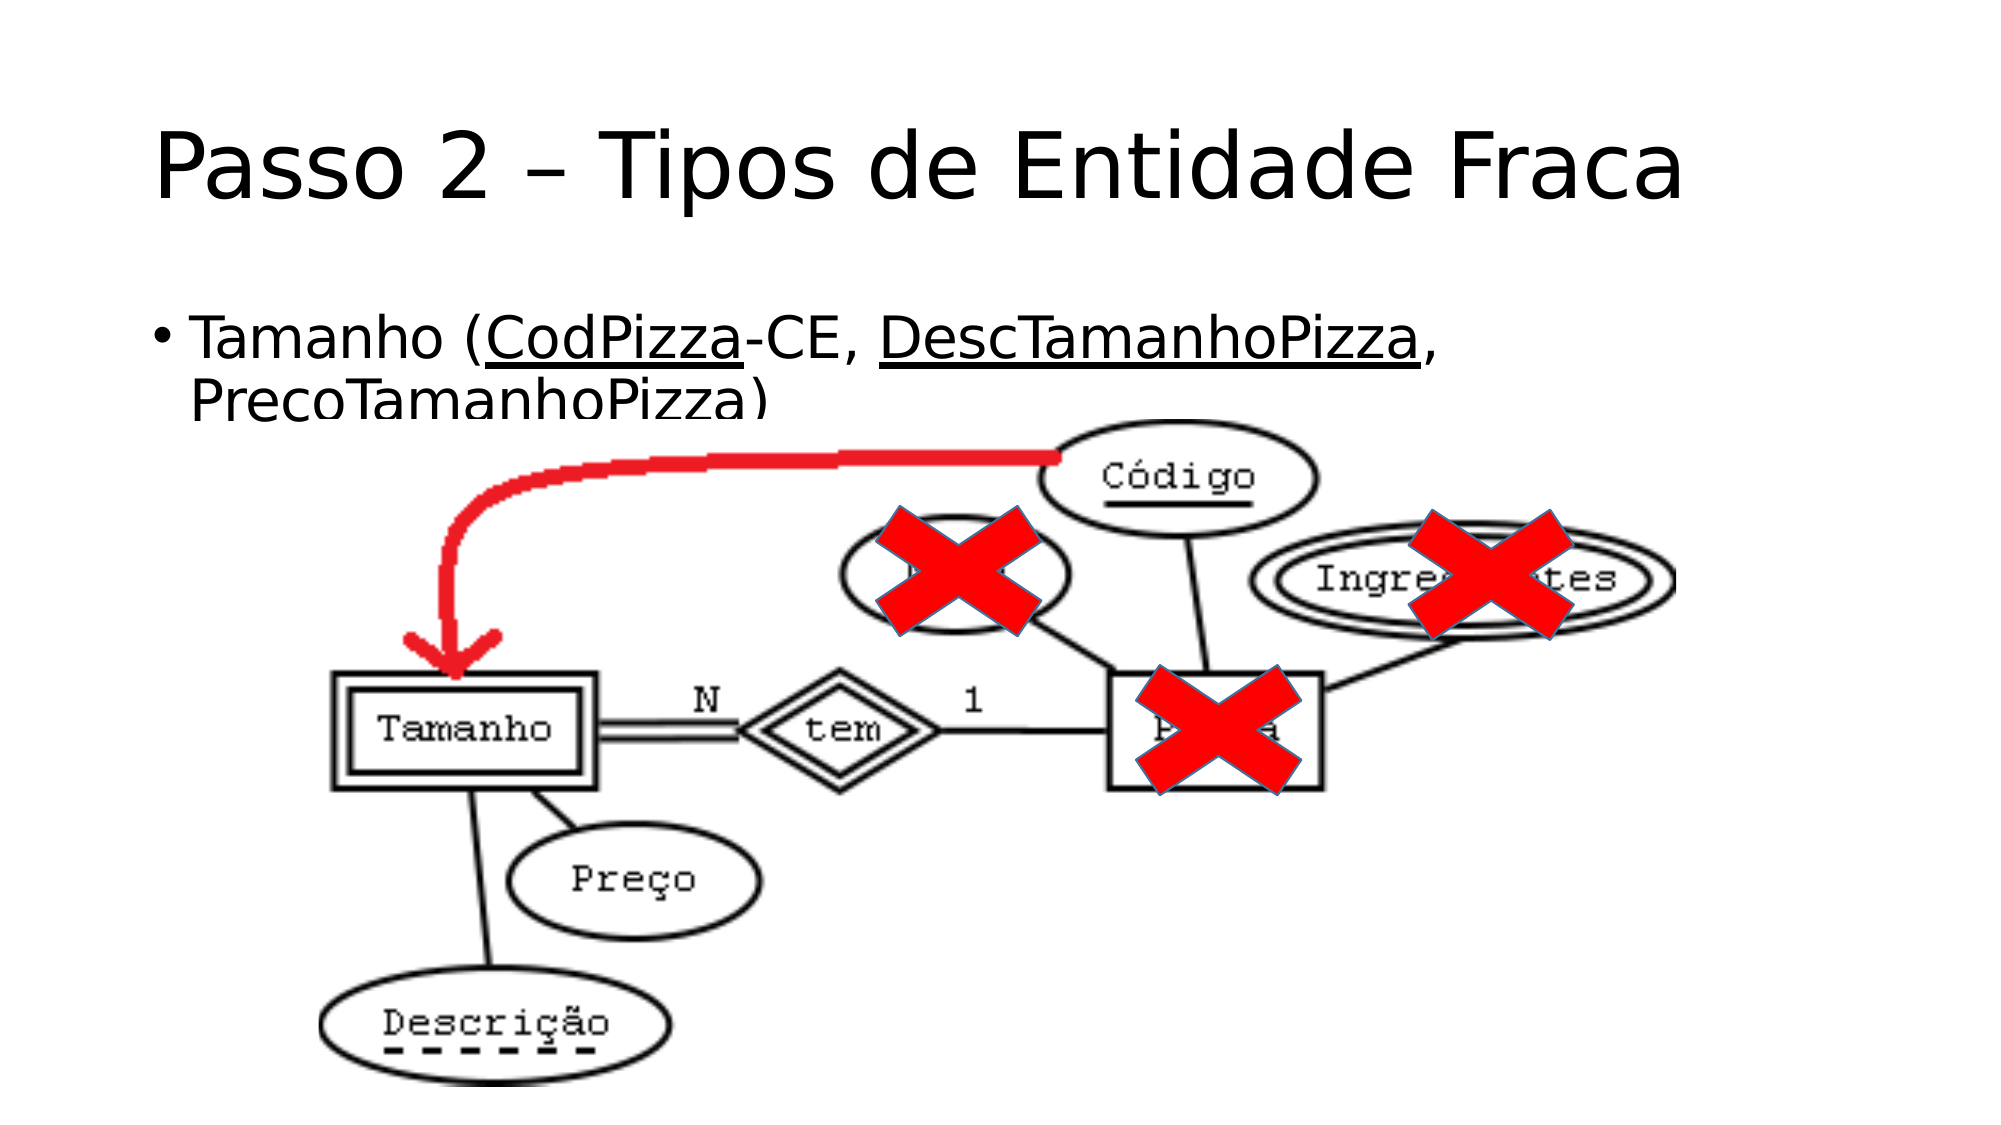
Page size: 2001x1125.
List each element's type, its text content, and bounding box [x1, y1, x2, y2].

text_box Tamanho (CodPizza-CE, DescTamanhoPizza, PrecoTamanhoPizza) [150, 296, 1466, 433]
title Passo 2 – Tipos de Entidade Fraca [150, 104, 1701, 295]
text_box [318, 419, 1677, 1088]
